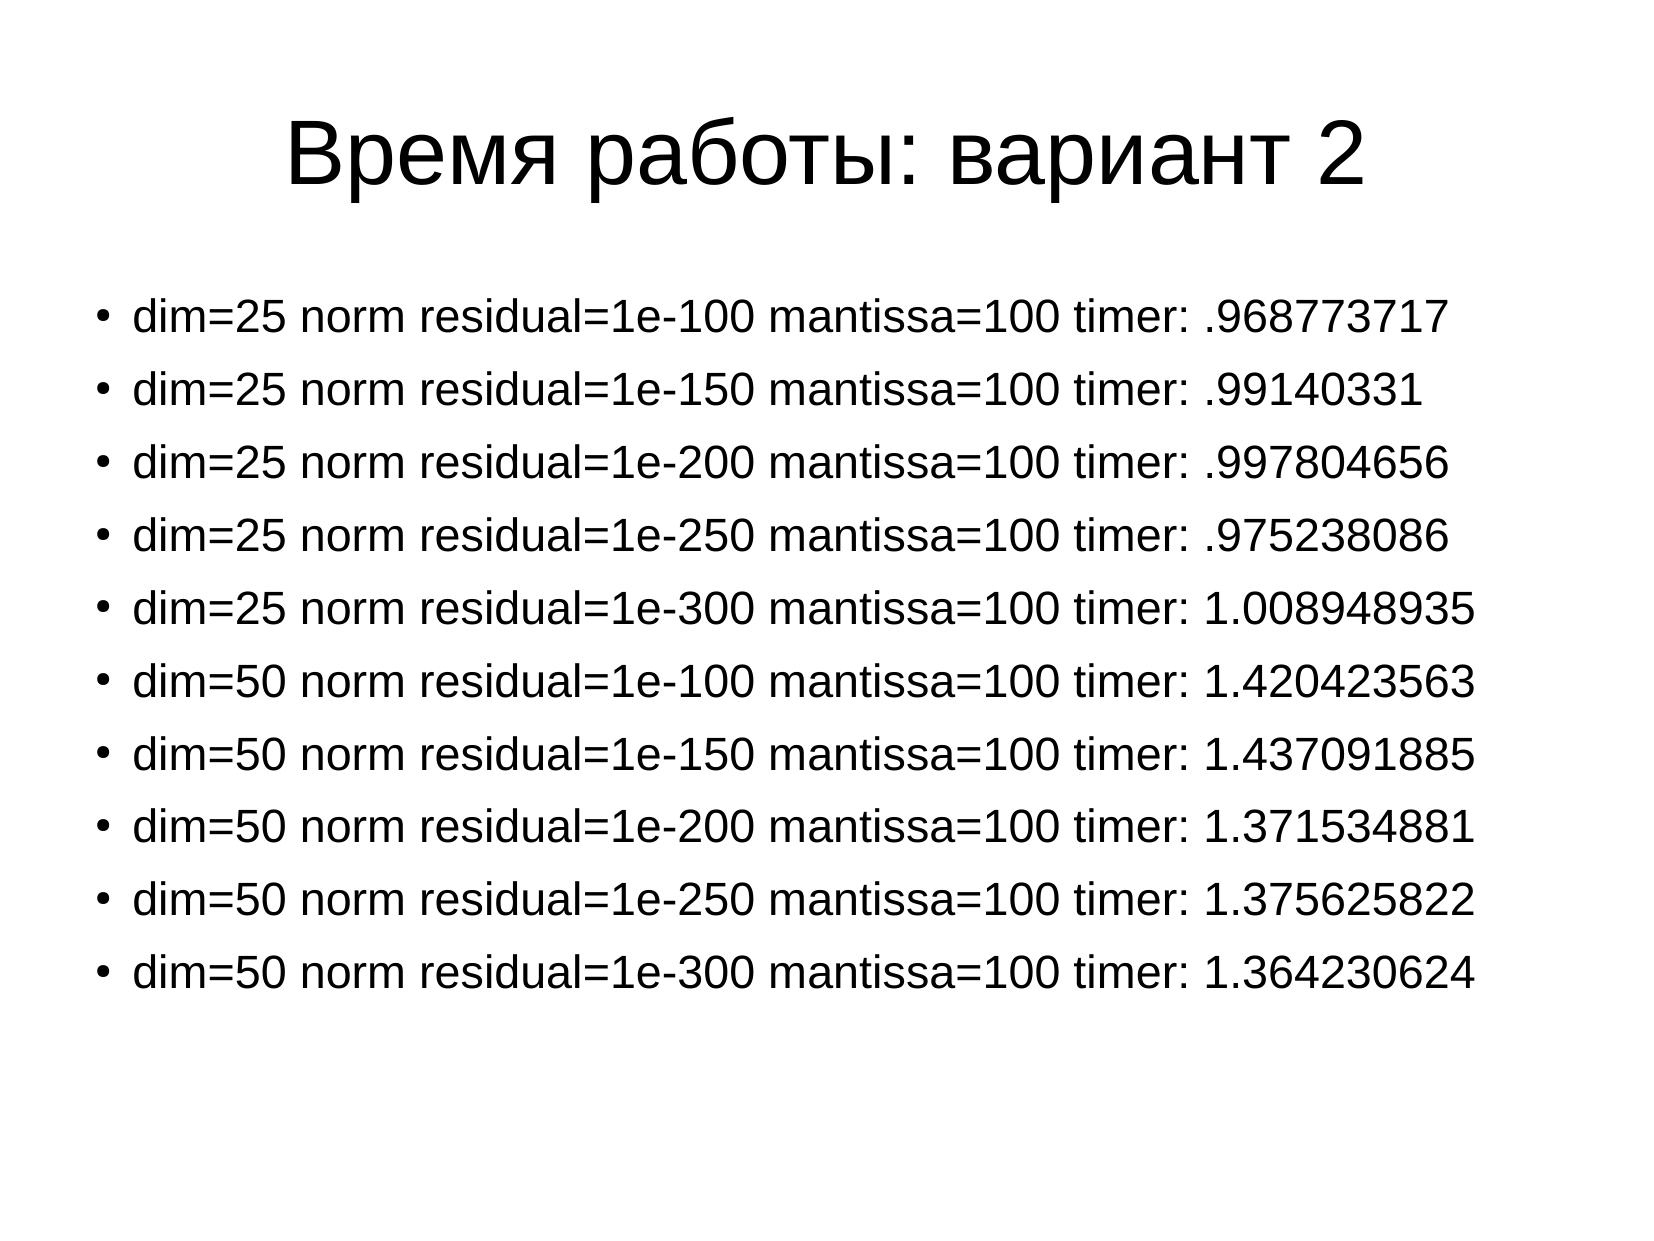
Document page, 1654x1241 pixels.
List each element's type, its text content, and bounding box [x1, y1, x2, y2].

title Время работы: вариант 2 [82, 49, 1571, 257]
list dim=25 norm residual=1e-100 mantissa=100 timer: .968773717 dim=25 norm residual=1e-150 mantissa=100 timer: .99140331 dim=25 norm residual=1e-200 mantissa=100 timer: .997804656 dim=25 norm residual=1e-250 mantissa=100 timer: .975238086 dim=25 norm residual=1e-300 mantissa=100 timer: 1.008948935 dim=50 norm residual=1e-100 mantissa=100 timer: 1.420423563 dim=50 norm residual=1e-150 mantissa=100 timer: 1.437091885 dim=50 norm residual=1e-200 mantissa=100 timer: 1.371534881 dim=50 norm residual=1e-250 mantissa=100 timer: 1.375625822 dim=50 norm residual=1e-300 mantissa=100 timer: 1.364230624 [82, 290, 1571, 1010]
